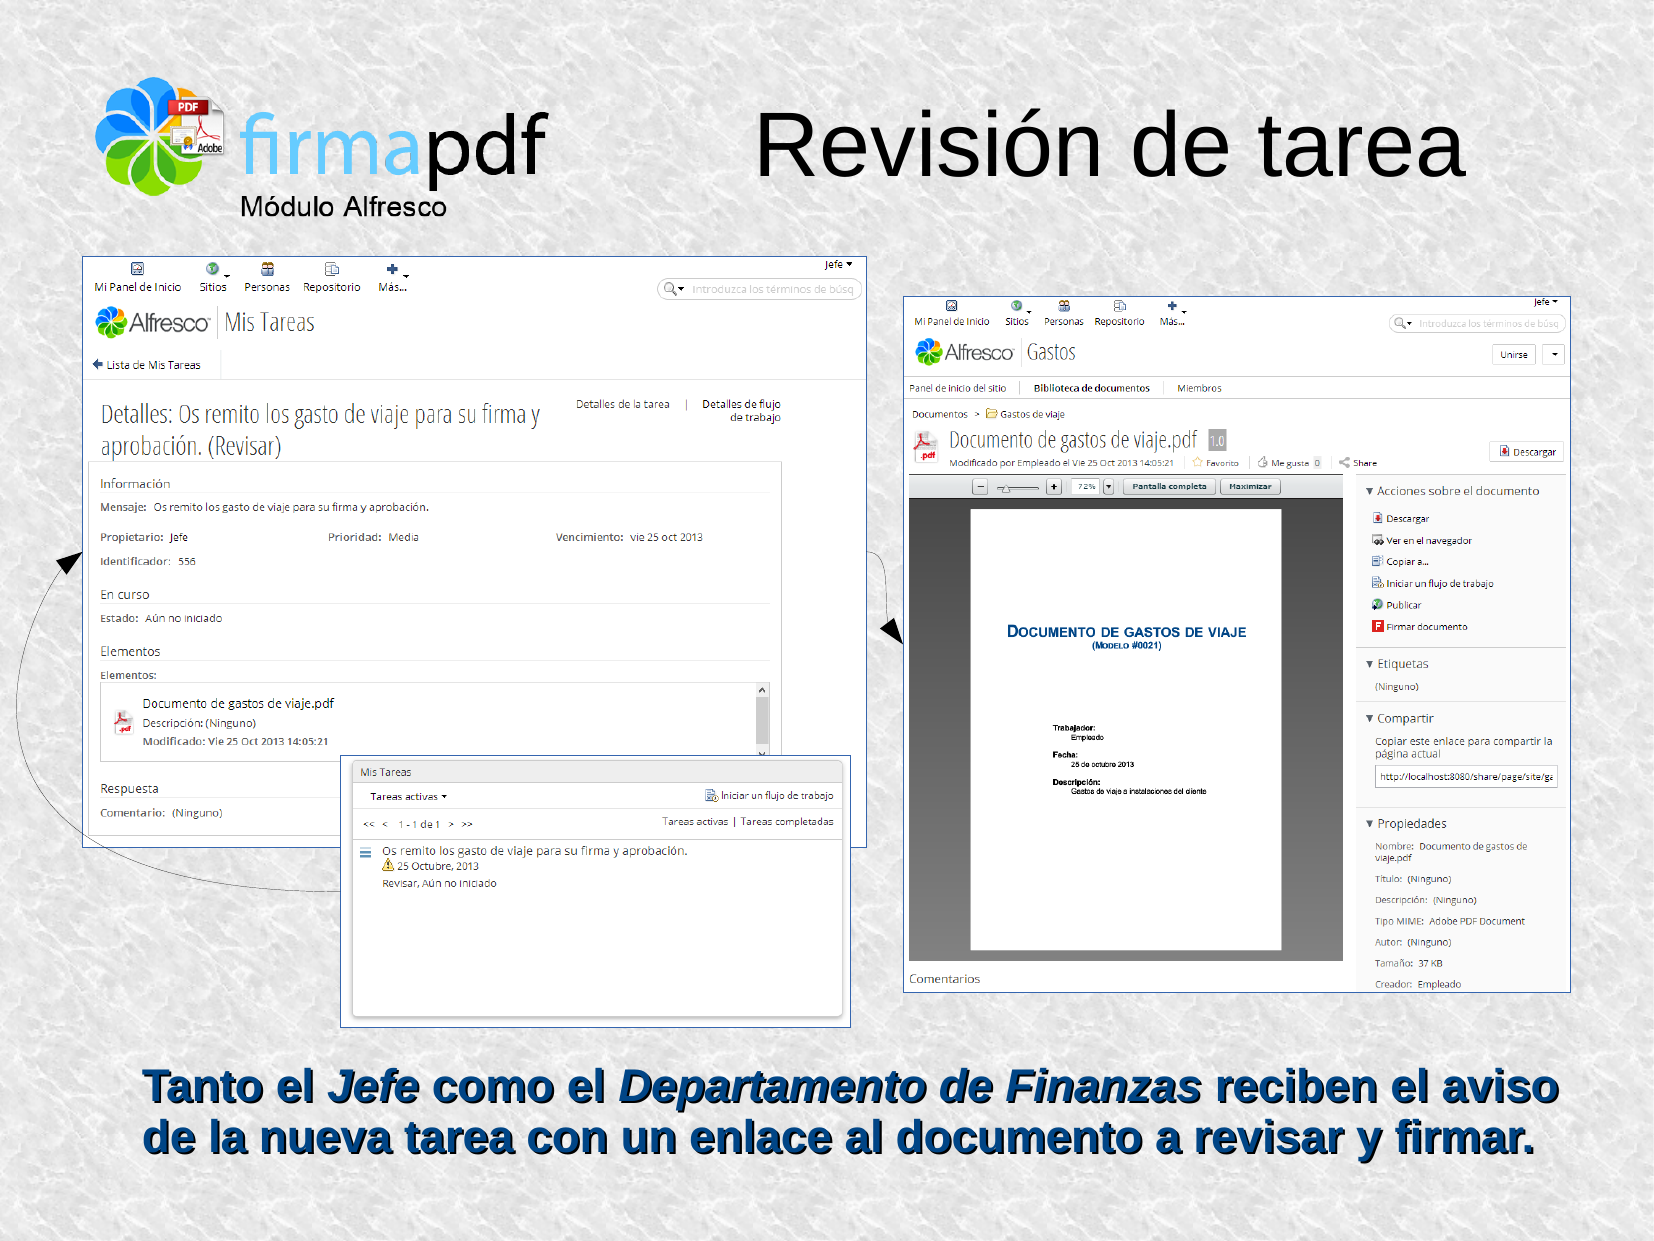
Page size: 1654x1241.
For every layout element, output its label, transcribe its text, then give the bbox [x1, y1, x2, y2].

title Revisión de tarea [614, 52, 1607, 237]
picture [0, 0, 1654, 1241]
list Tanto el Jefe como el Departamento de Finanzas reciben el aviso de la nueva tarea con un enlace al documento a revisar y firmar. [70, 1059, 1560, 1170]
